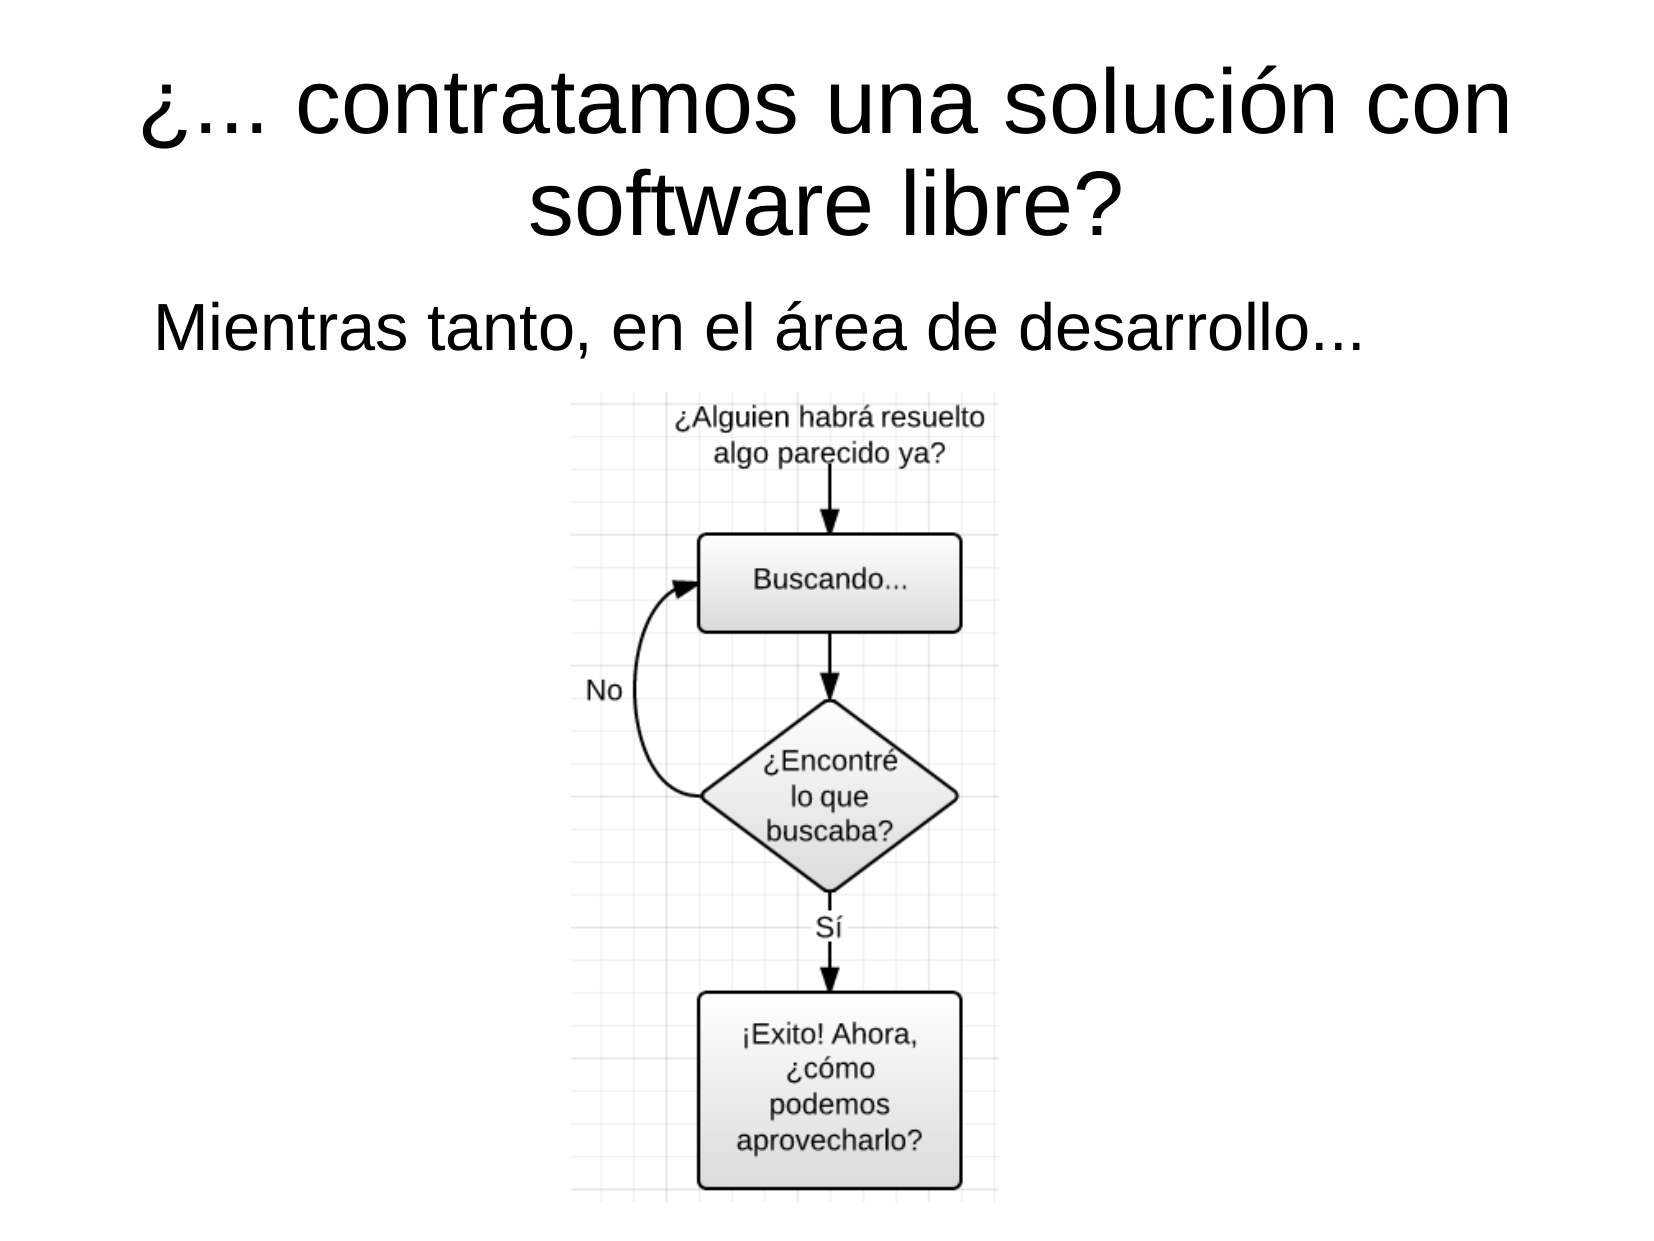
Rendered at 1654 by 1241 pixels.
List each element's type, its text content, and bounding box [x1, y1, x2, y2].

list Mientras tanto, en el área de desarrollo... [82, 290, 1538, 414]
title ¿... contratamos una solución con software libre? [82, 49, 1571, 257]
picture [571, 392, 999, 1202]
